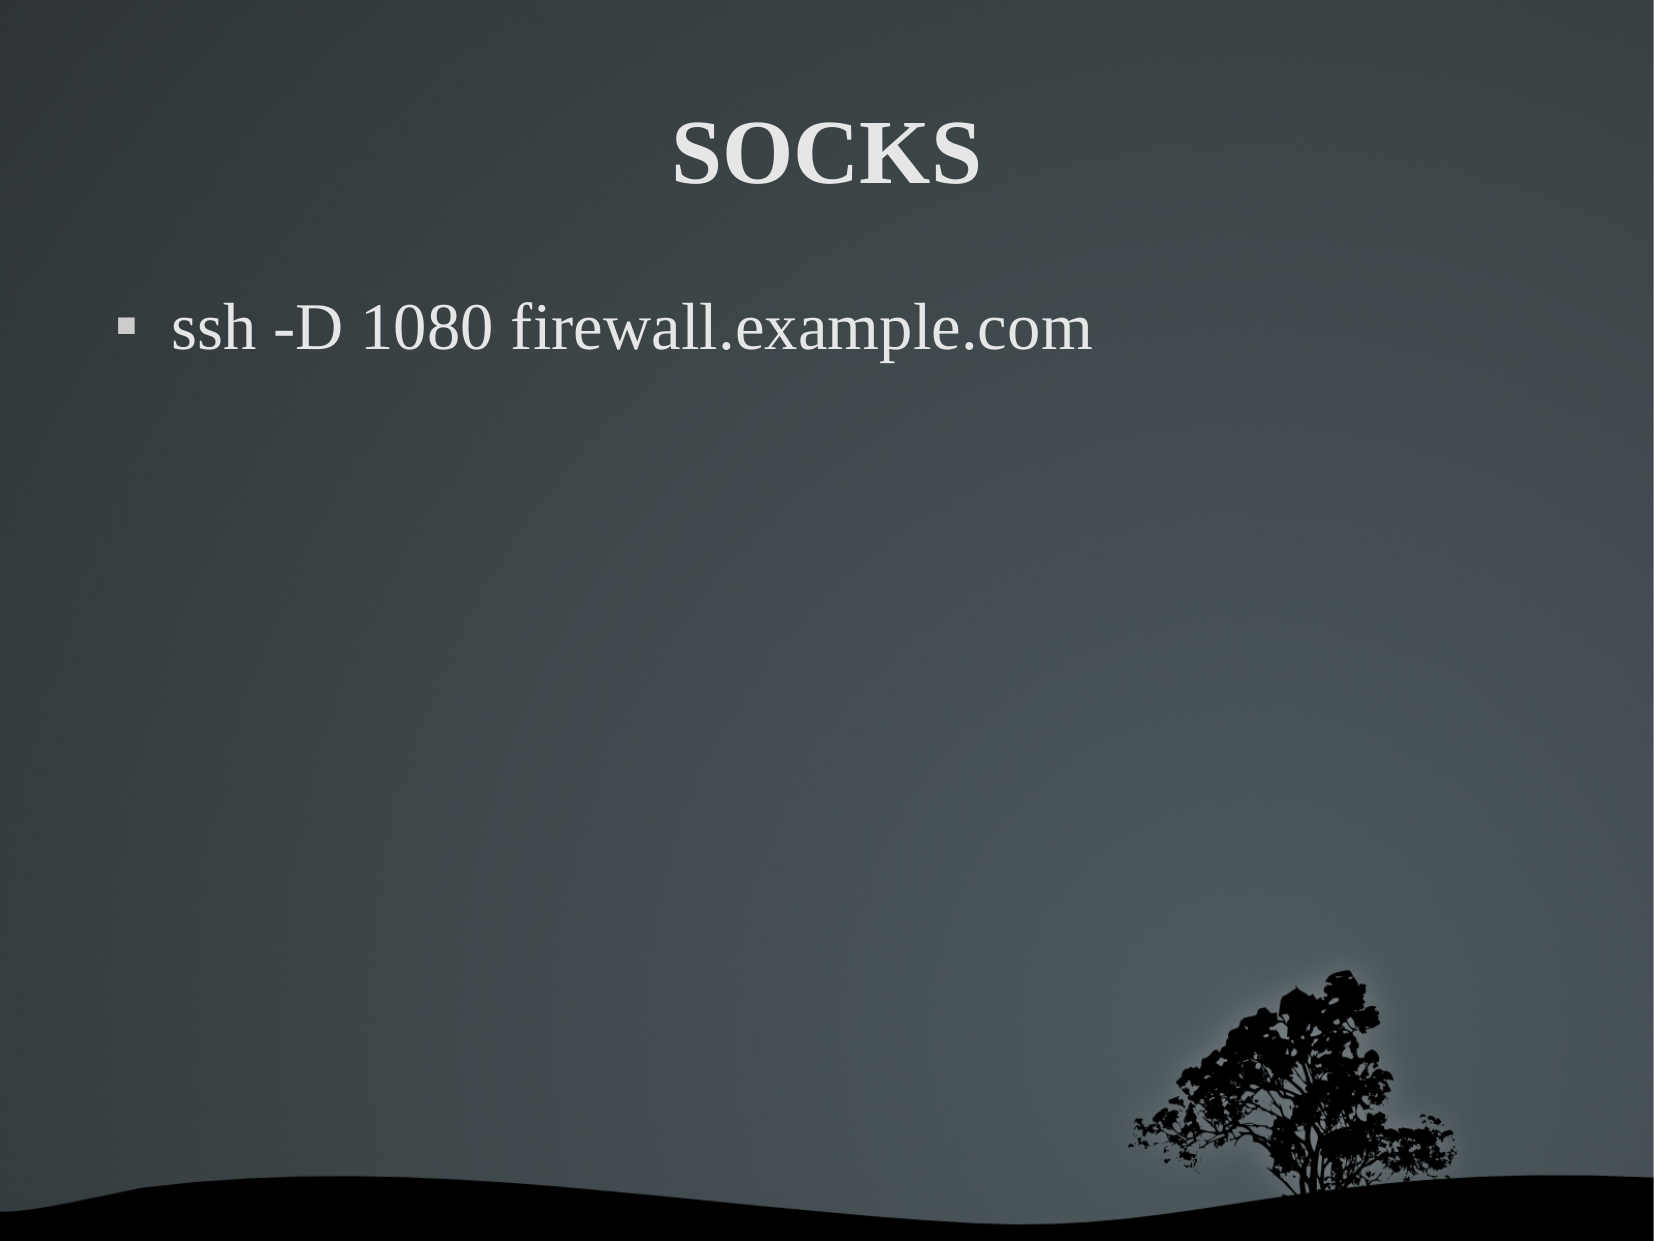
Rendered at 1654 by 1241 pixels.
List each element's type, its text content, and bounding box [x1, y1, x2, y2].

title SOCKS [82, 49, 1571, 257]
picture [0, 0, 1654, 1241]
list ssh -D 1080 firewall.example.com [82, 290, 1571, 1109]
